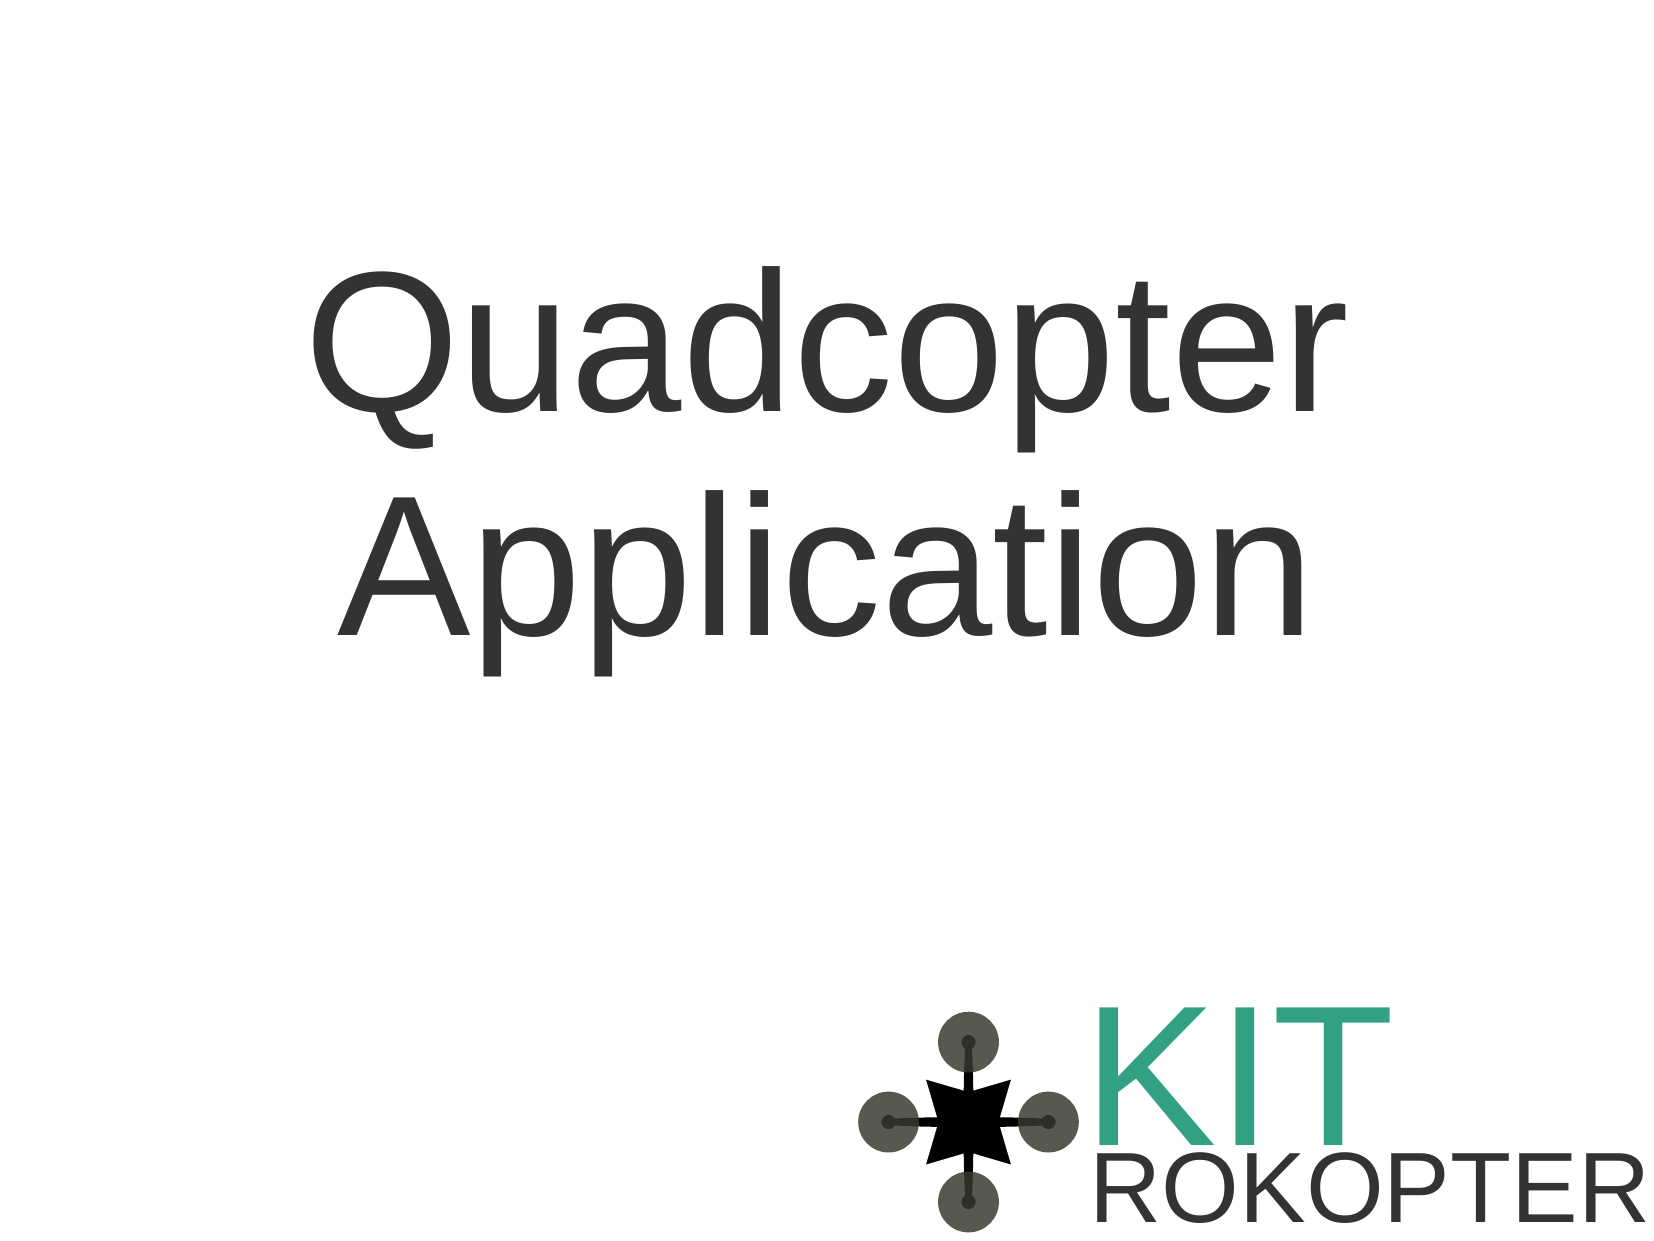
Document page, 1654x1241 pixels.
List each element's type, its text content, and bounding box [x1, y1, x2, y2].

text_box KIT [1068, 956, 1654, 1196]
text_box ROKOPTER [1074, 1124, 1654, 1241]
picture [856, 1009, 1074, 1235]
text_box Quadcopter Application [0, 223, 1654, 686]
